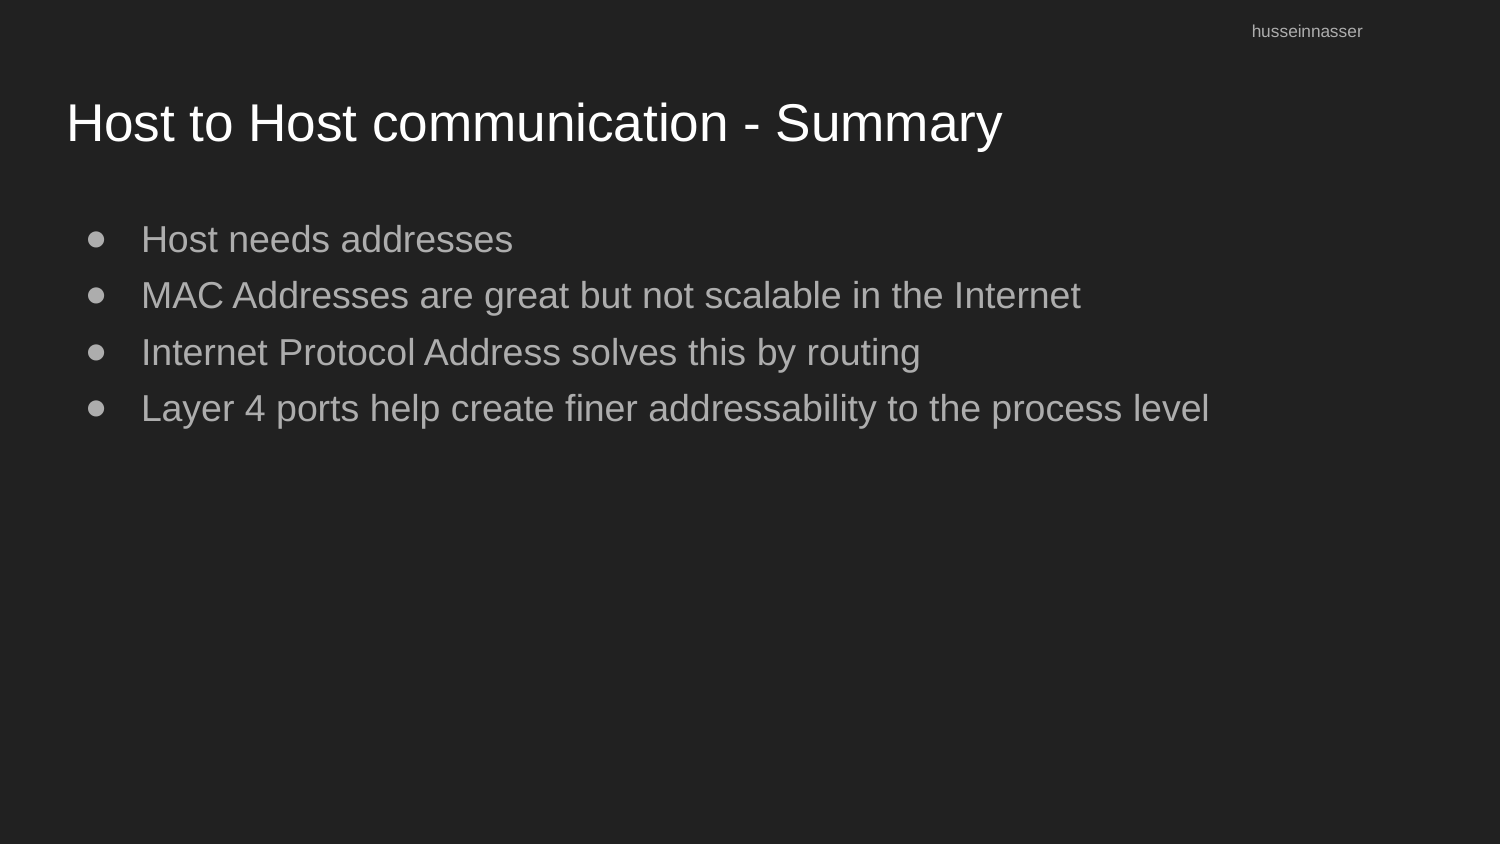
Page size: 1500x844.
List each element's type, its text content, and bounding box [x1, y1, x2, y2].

title Host to Host communication - Summary [51, 72, 1449, 167]
subtitle husseinnasser [1236, 11, 1492, 53]
list Host needs addresses MAC Addresses are great but not scalable in the Internet Internet Protocol Address solves this by routing Layer 4 ports help create finer addressability to the process level [51, 189, 1449, 750]
